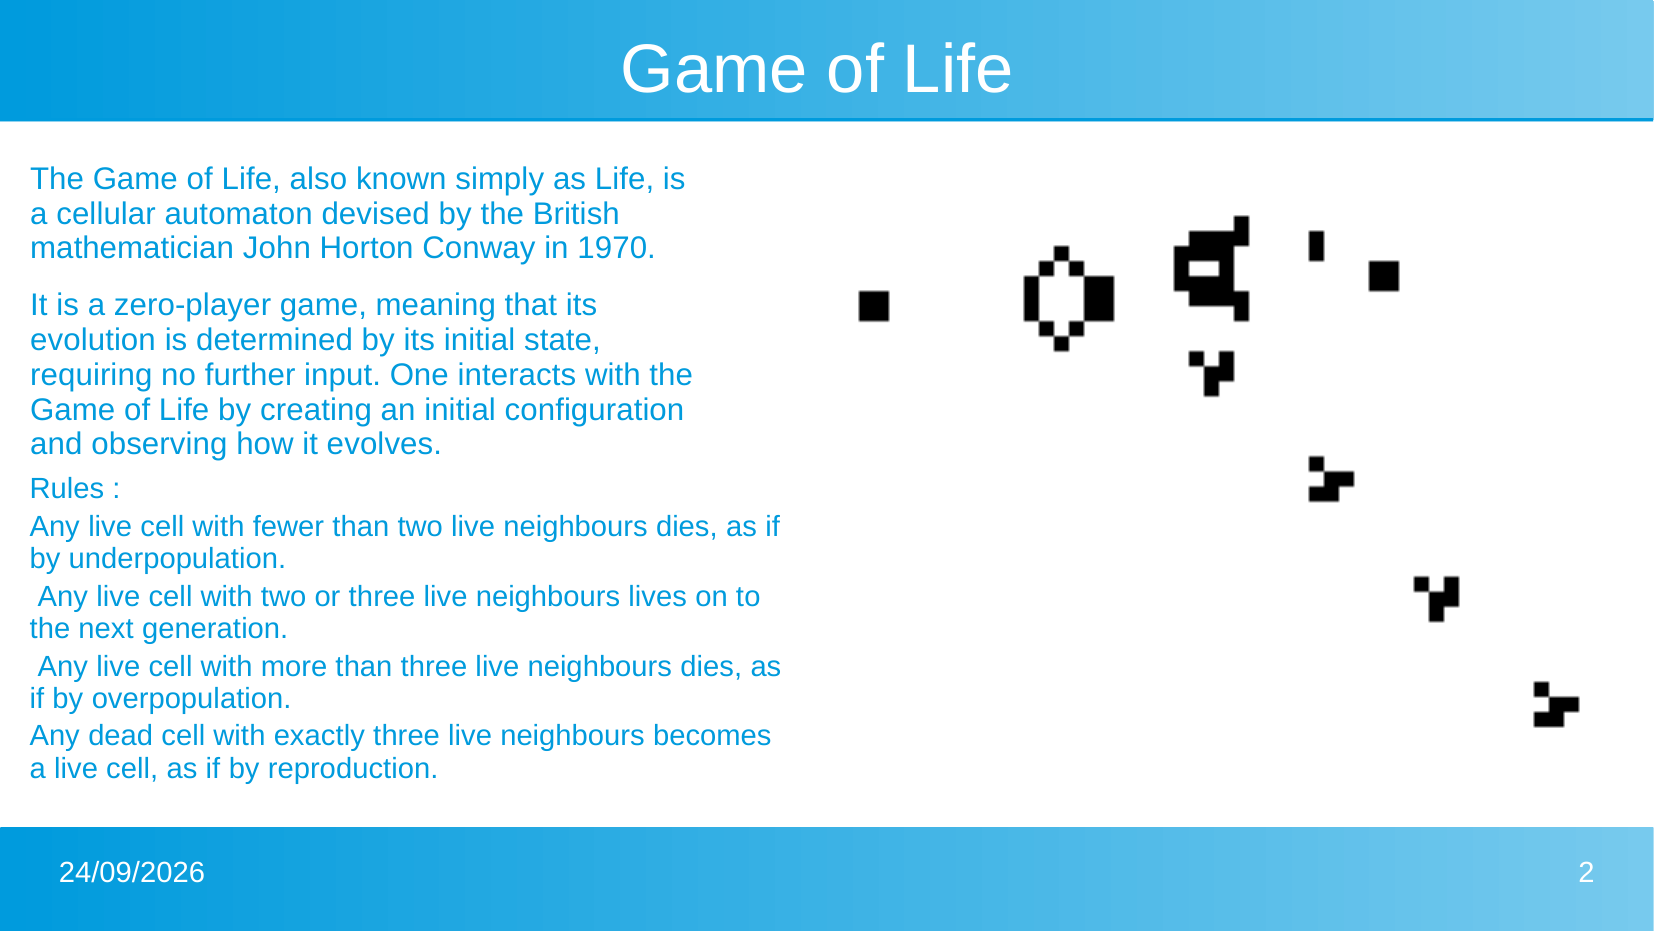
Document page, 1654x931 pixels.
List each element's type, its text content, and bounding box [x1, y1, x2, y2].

list The Game of Life, also known simply as Life, is a cellular automaton devised by the British mathematician John Horton Conway in 1970. It is a zero-player game, meaning that its evolution is determined by its initial state, requiring no further input. One interacts with the Game of Life by creating an initial configuration and observing how it evolves. [0, 161, 709, 443]
title Game of Life [59, 29, 1595, 108]
list Rules : Any live cell with fewer than two live neighbours dies, as if by underpopulation. Any live cell with two or three live neighbours lives on to the next generation. Any live cell with more than three live neighbours dies, as if by overpopulation. Any dead cell with exactly three live neighbours becomes a live cell, as if by reproduction. [29, 472, 798, 844]
picture [845, 202, 1595, 743]
